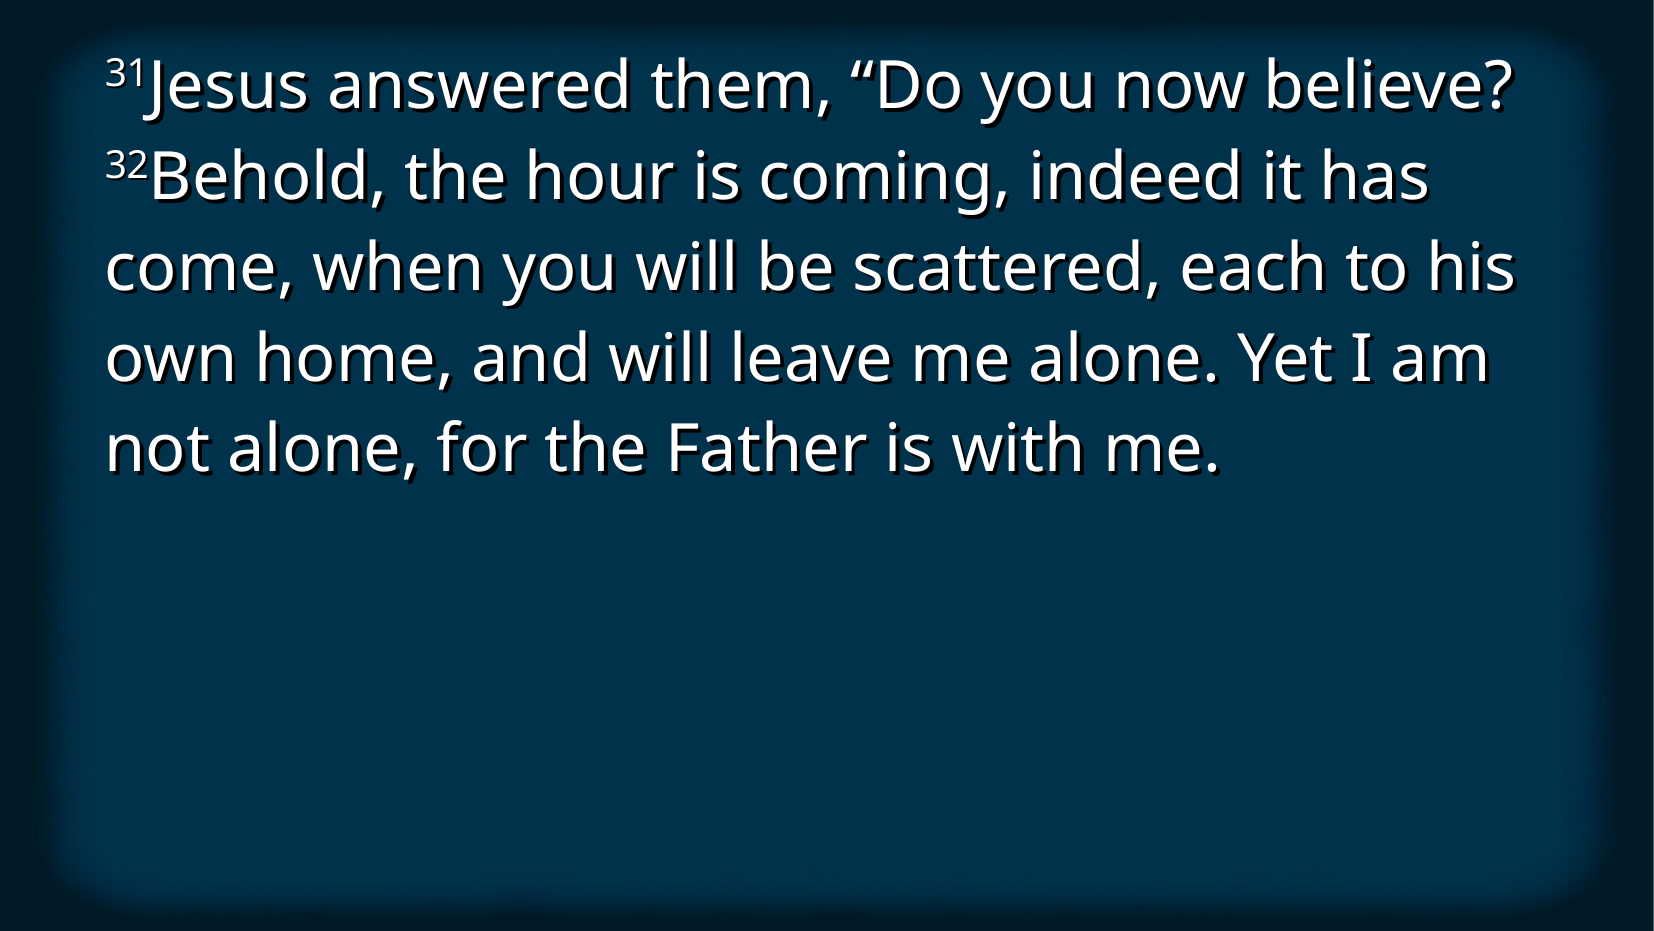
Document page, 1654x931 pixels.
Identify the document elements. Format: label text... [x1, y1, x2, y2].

picture [0, 0, 1654, 931]
text_box 31Jesus answered them, “Do you now believe? 32Behold, the hour is coming, indeed it has come, when you will be scattered, each to his own home, and will leave me alone. Yet I am not alone, for the Father is with me. [90, 30, 1576, 489]
